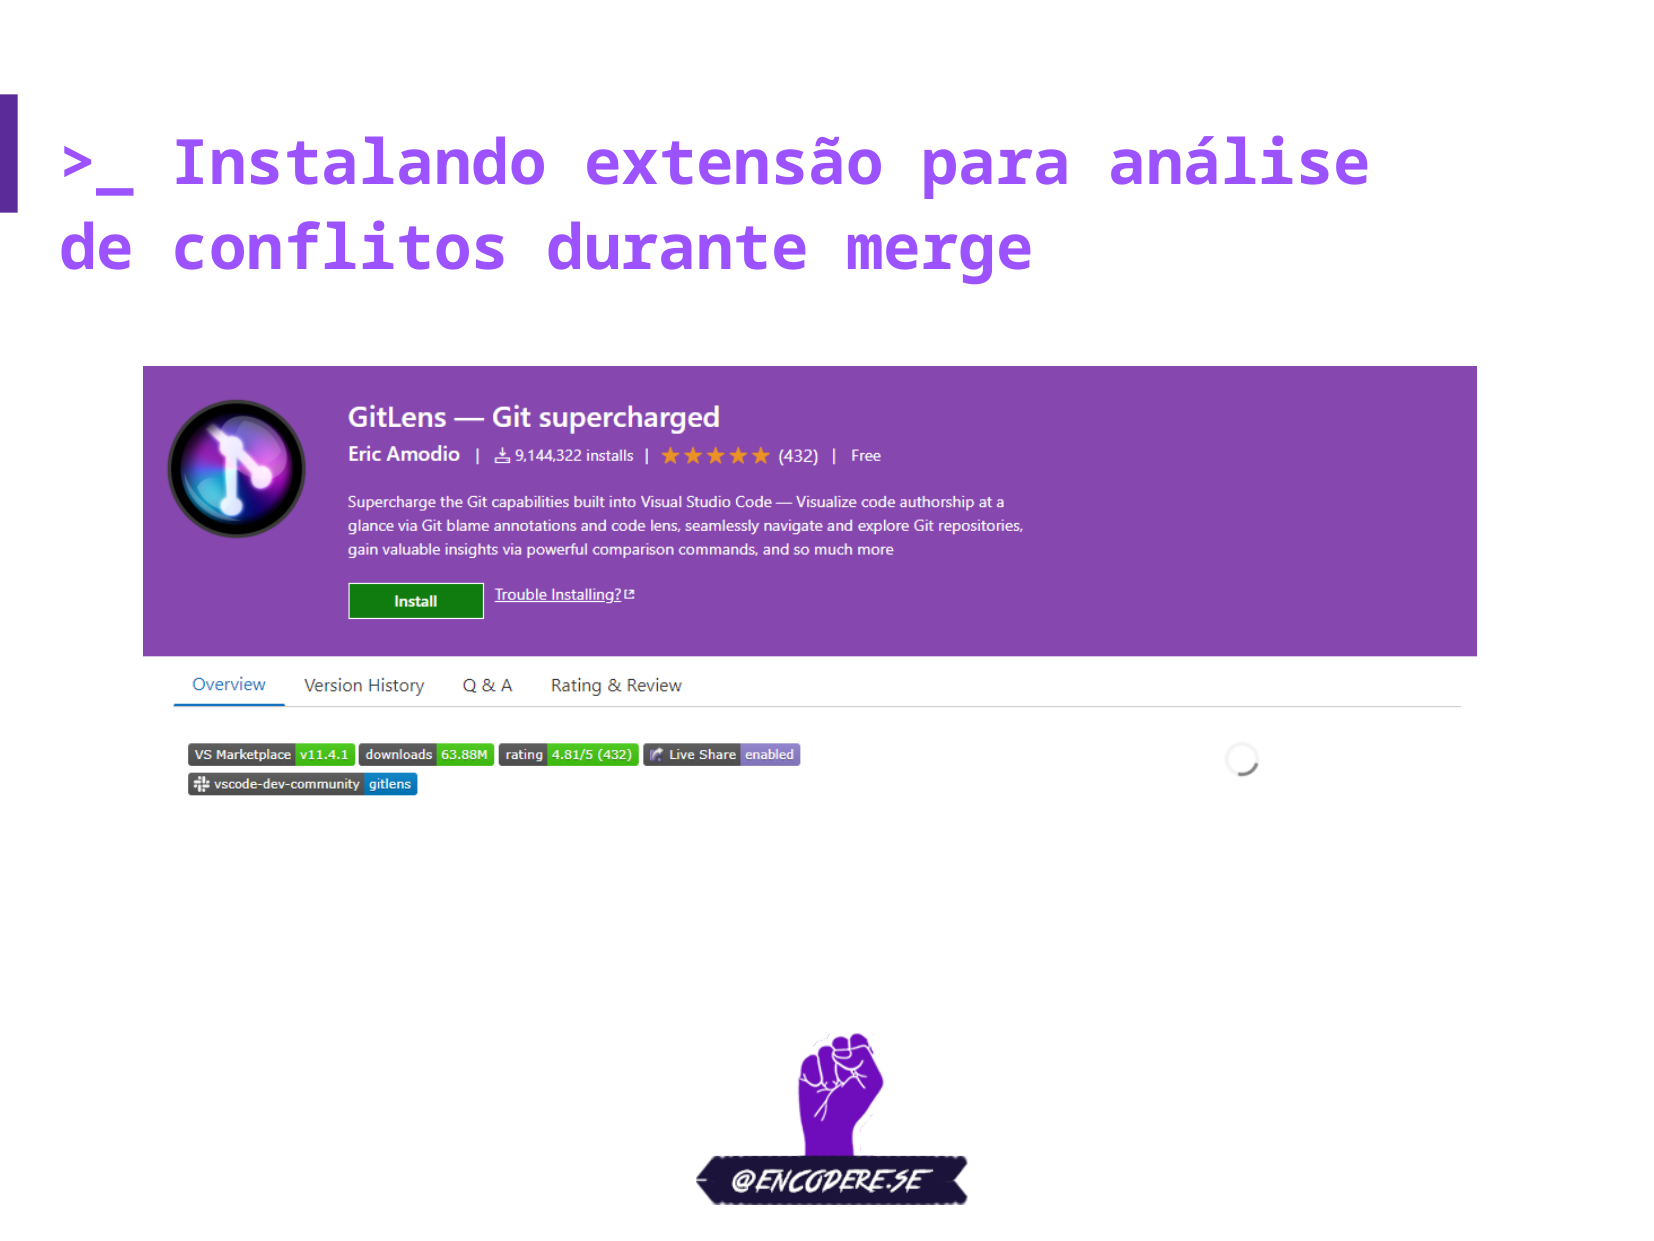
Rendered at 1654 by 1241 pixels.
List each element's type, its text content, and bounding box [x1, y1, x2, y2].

picture [143, 366, 1477, 801]
title >_ Instalando extensão para análise de conflitos durante merge [59, 118, 1583, 273]
text_box [0, 94, 18, 213]
picture [696, 1027, 969, 1205]
